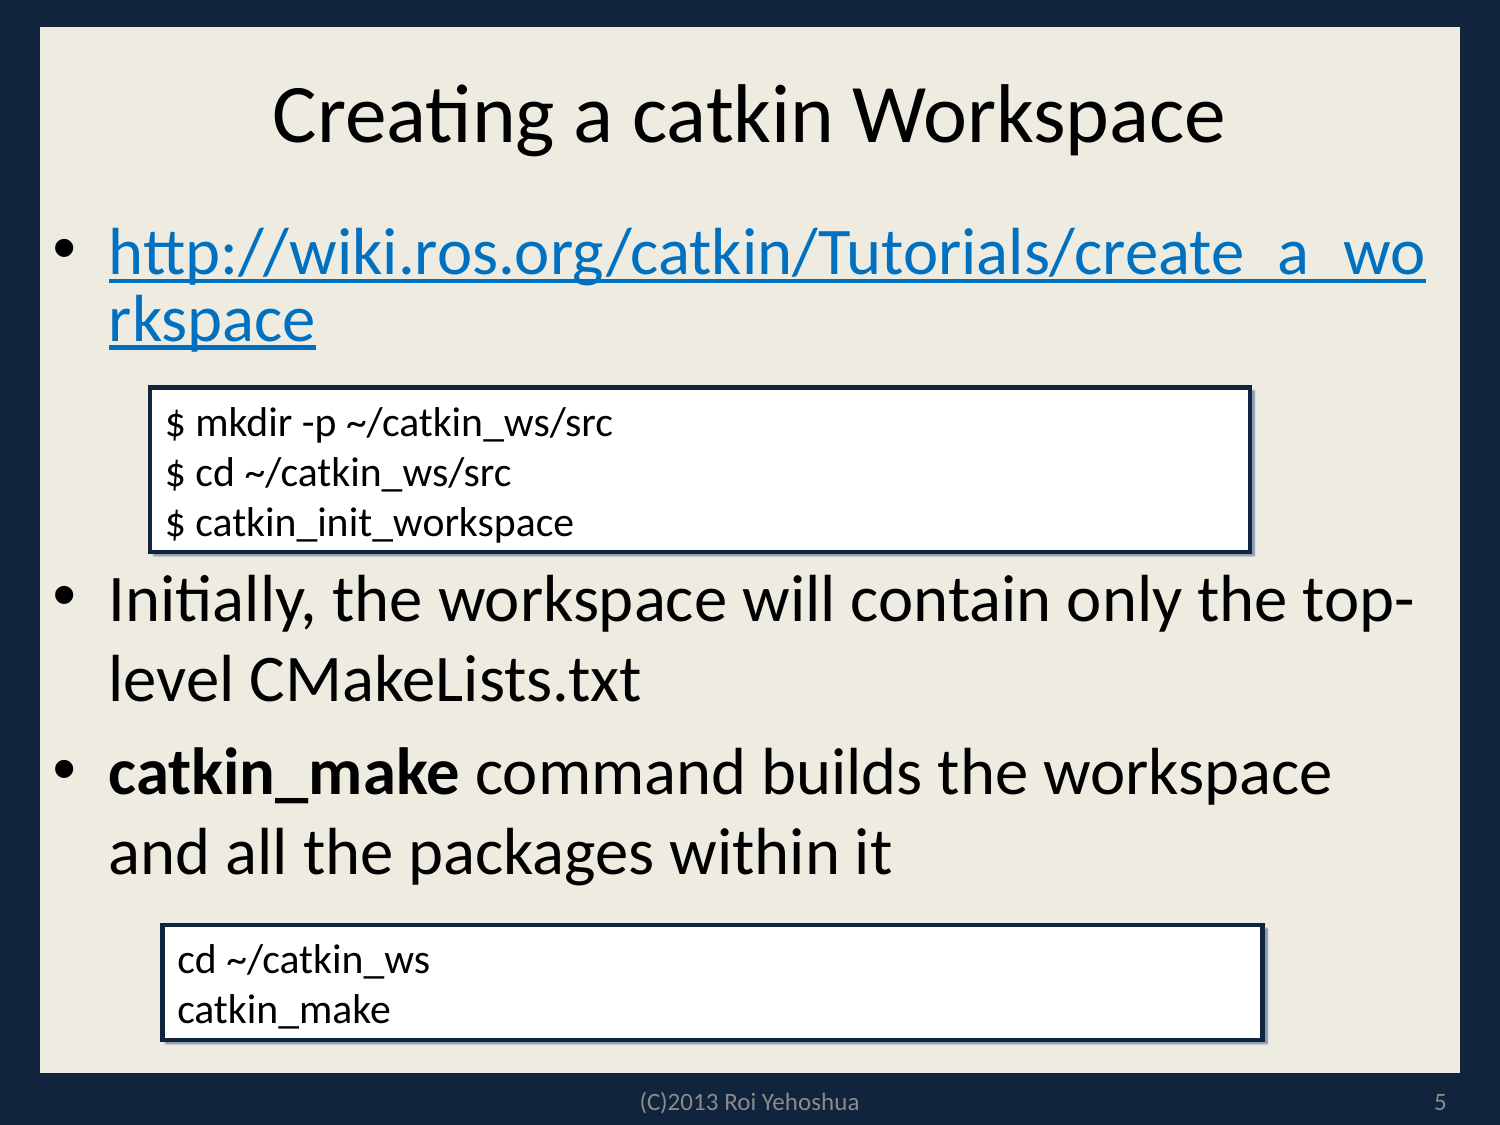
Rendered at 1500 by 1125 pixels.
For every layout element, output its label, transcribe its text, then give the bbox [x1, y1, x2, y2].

footer (C)2013 Roi Yehoshua [512, 1074, 988, 1125]
slide_number <number> [1111, 1074, 1462, 1125]
text_box $ mkdir -p ~/catkin_ws/src $ cd ~/catkin_ws/src $ catkin_init_workspace [150, 387, 1250, 553]
list http://wiki.ros.org/catkin/Tutorials/create_a_workspace Initially, the workspace will contain only the top-level CMakeLists.txt catkin_make command builds the workspace and all the packages within it [37, 200, 1463, 1080]
title Creating a catkin Workspace [37, 31, 1463, 188]
text_box cd ~/catkin_ws catkin_make [162, 924, 1263, 1040]
